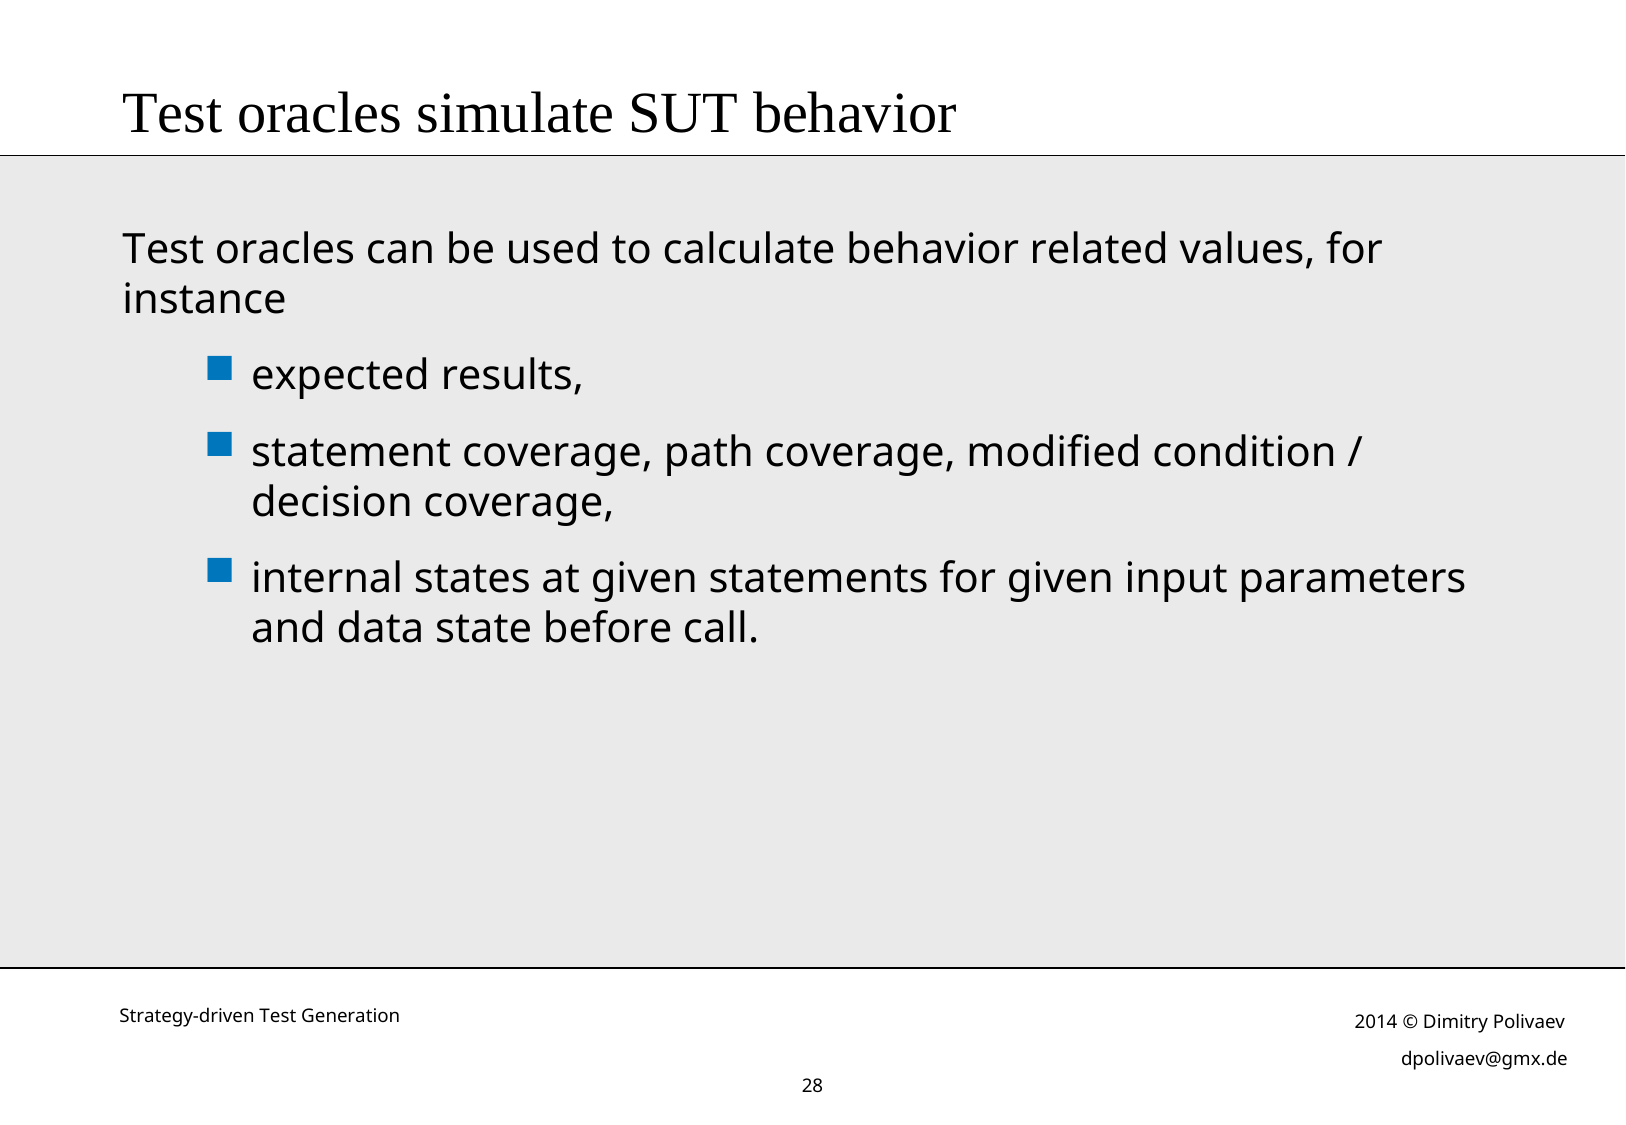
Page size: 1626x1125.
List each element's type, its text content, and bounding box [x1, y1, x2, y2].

list Test oracles can be used to calculate behavior related values, for instance expected results, statement coverage, path coverage, modified condition / decision coverage, internal states at given statements for given input parameters and data state before call. [122, 222, 1501, 922]
title Test oracles simulate SUT behavior [122, 70, 1501, 145]
